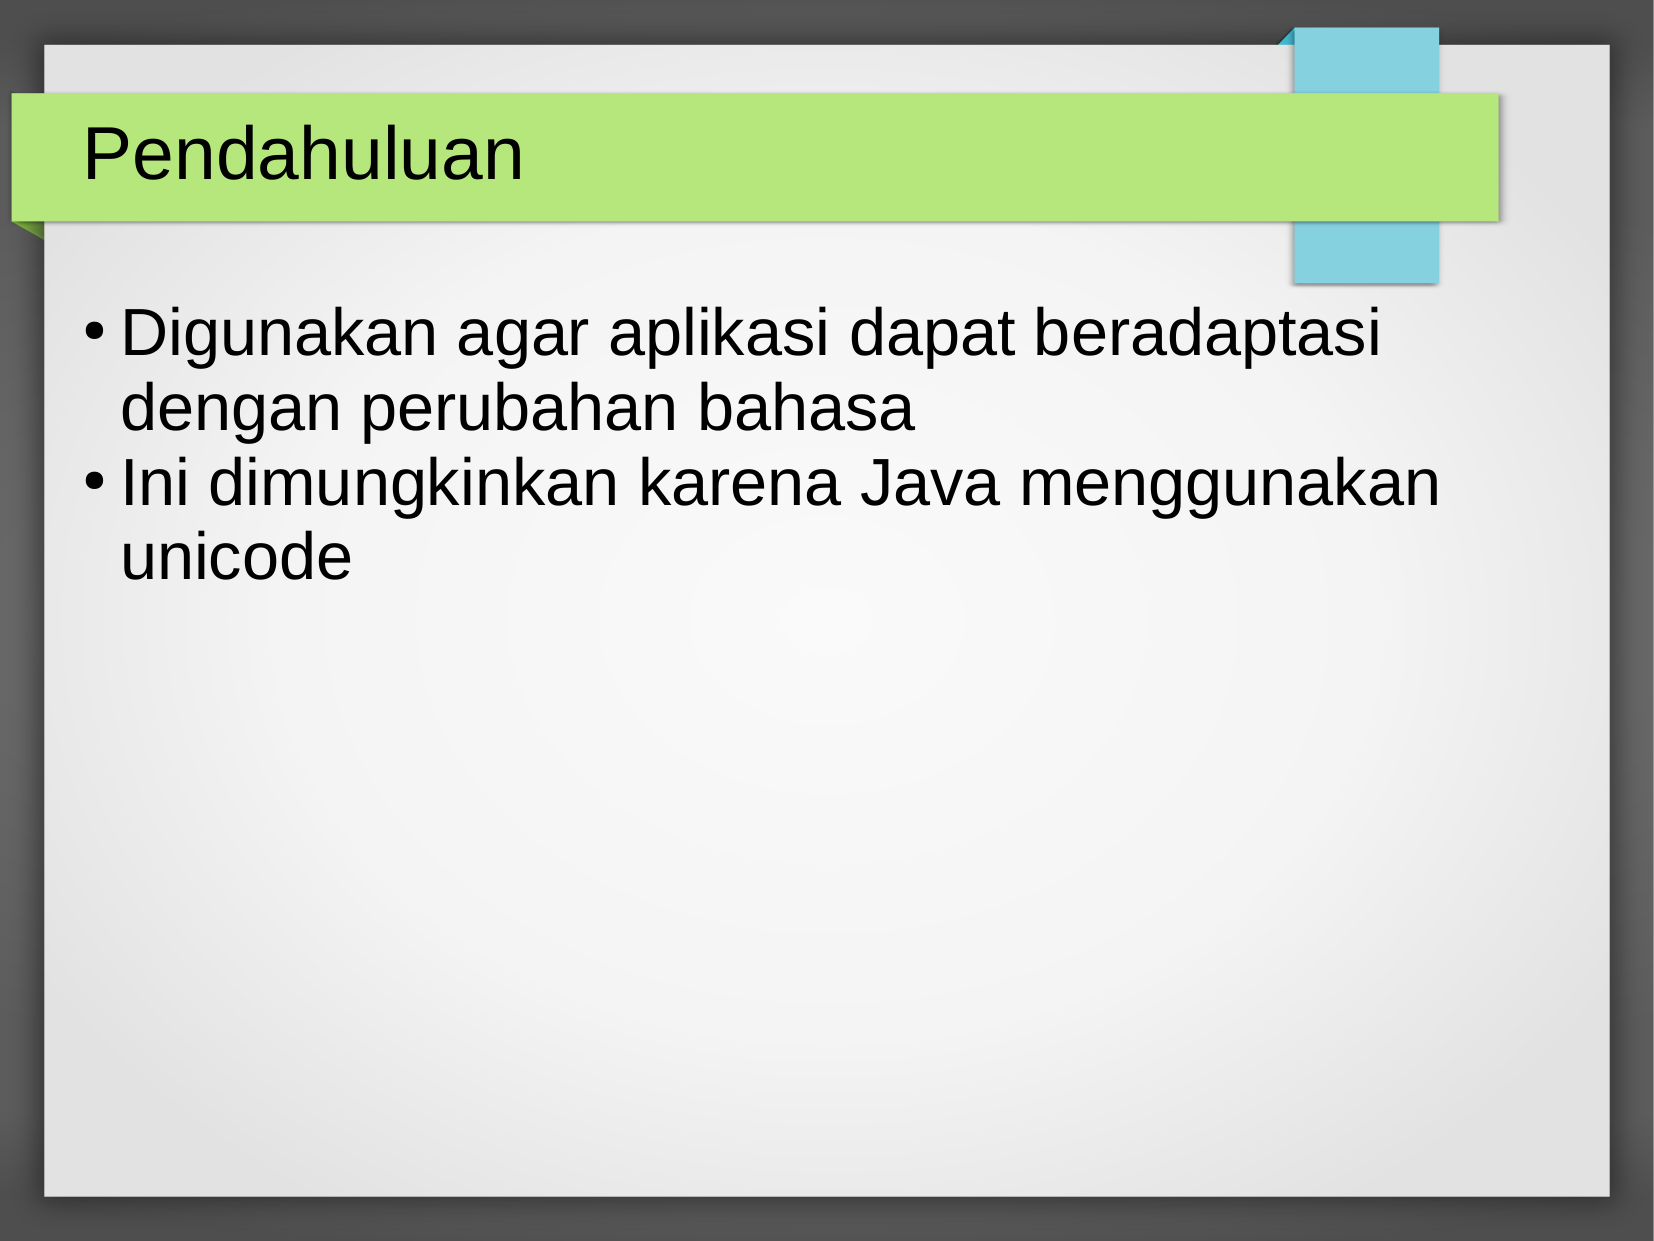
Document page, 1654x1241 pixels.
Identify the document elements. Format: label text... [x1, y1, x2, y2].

picture [0, 0, 1654, 1241]
subtitle Digunakan agar aplikasi dapat beradaptasi dengan perubahan bahasa Ini dimungkinkan karena Java menggunakan unicode [82, 295, 1571, 1015]
title Pendahuluan [82, 94, 1264, 213]
